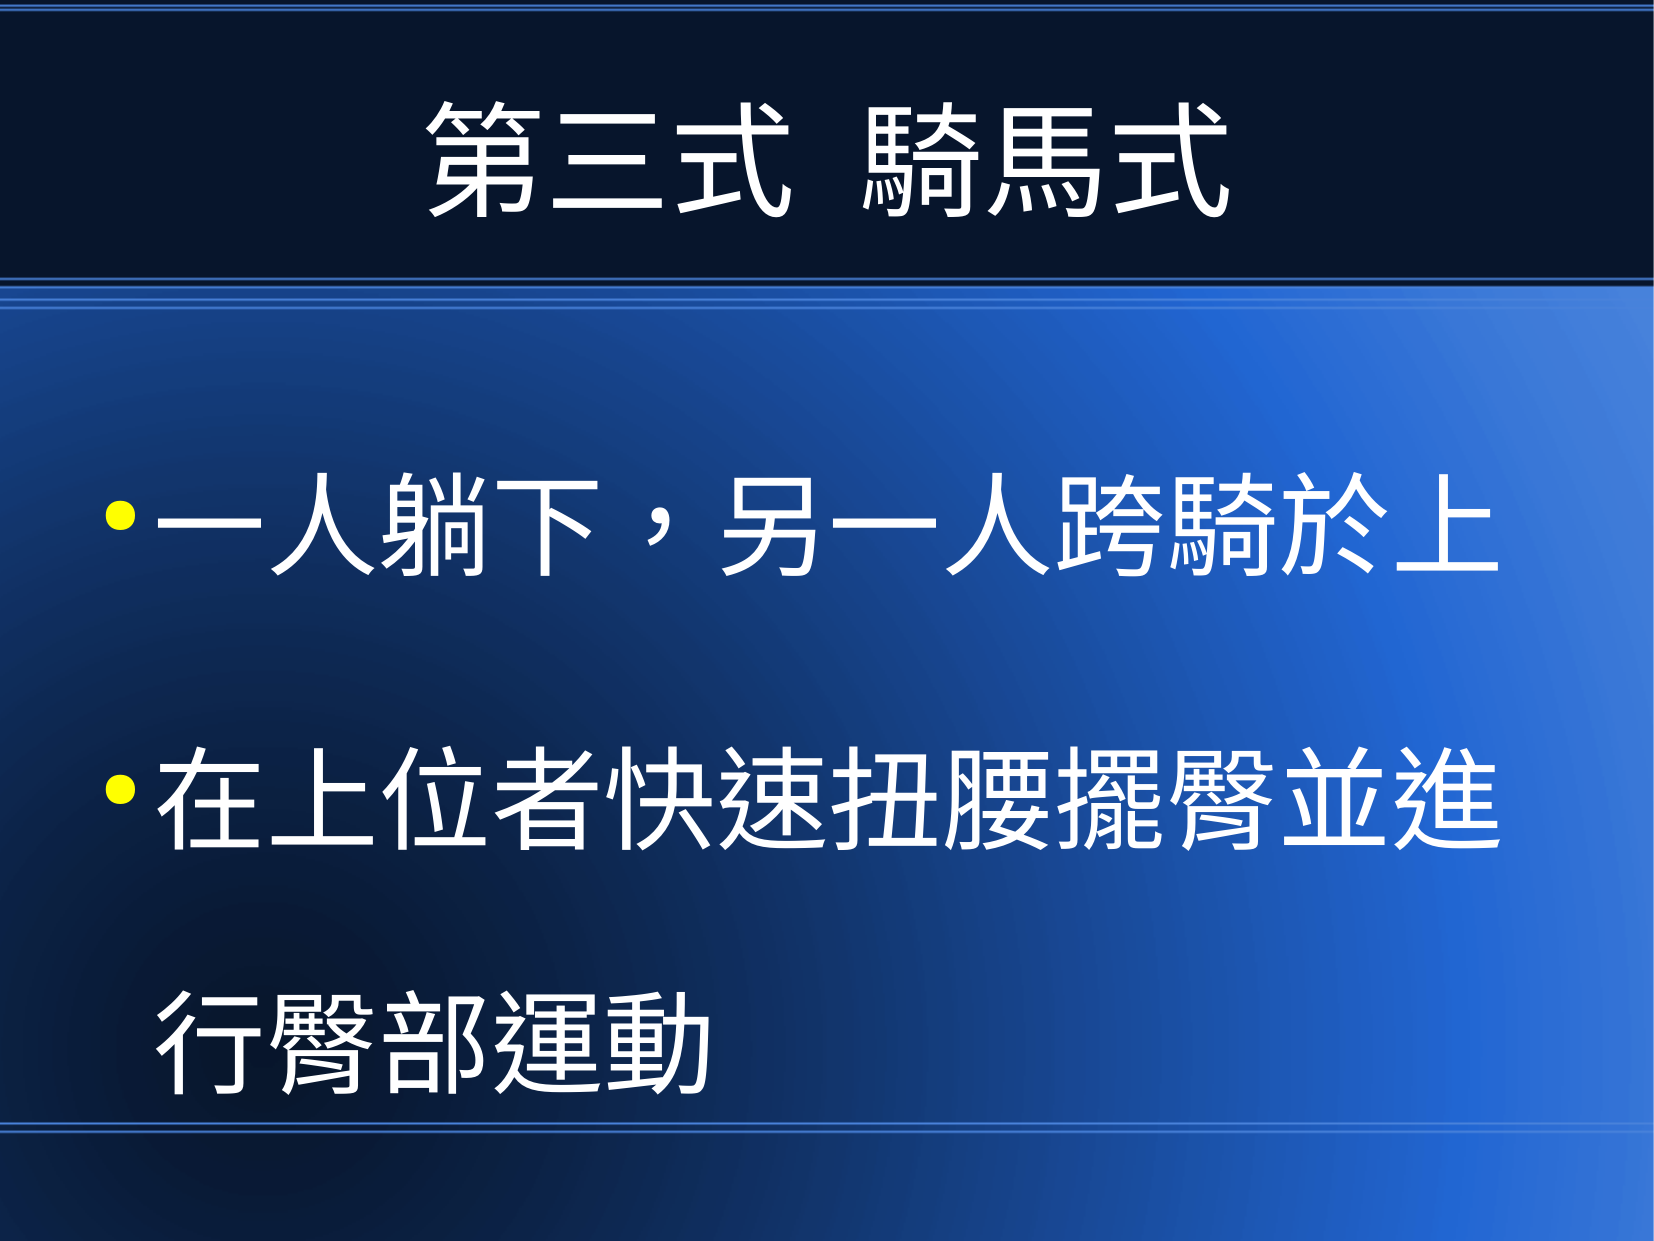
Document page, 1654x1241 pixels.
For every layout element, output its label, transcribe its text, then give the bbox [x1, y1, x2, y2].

list 一人躺下，另一人跨騎於上 在上位者快速扭腰擺臀並進行臀部運動 [82, 355, 1571, 1241]
title 第三式 騎馬式 [82, 49, 1571, 257]
picture [0, 0, 1654, 1241]
